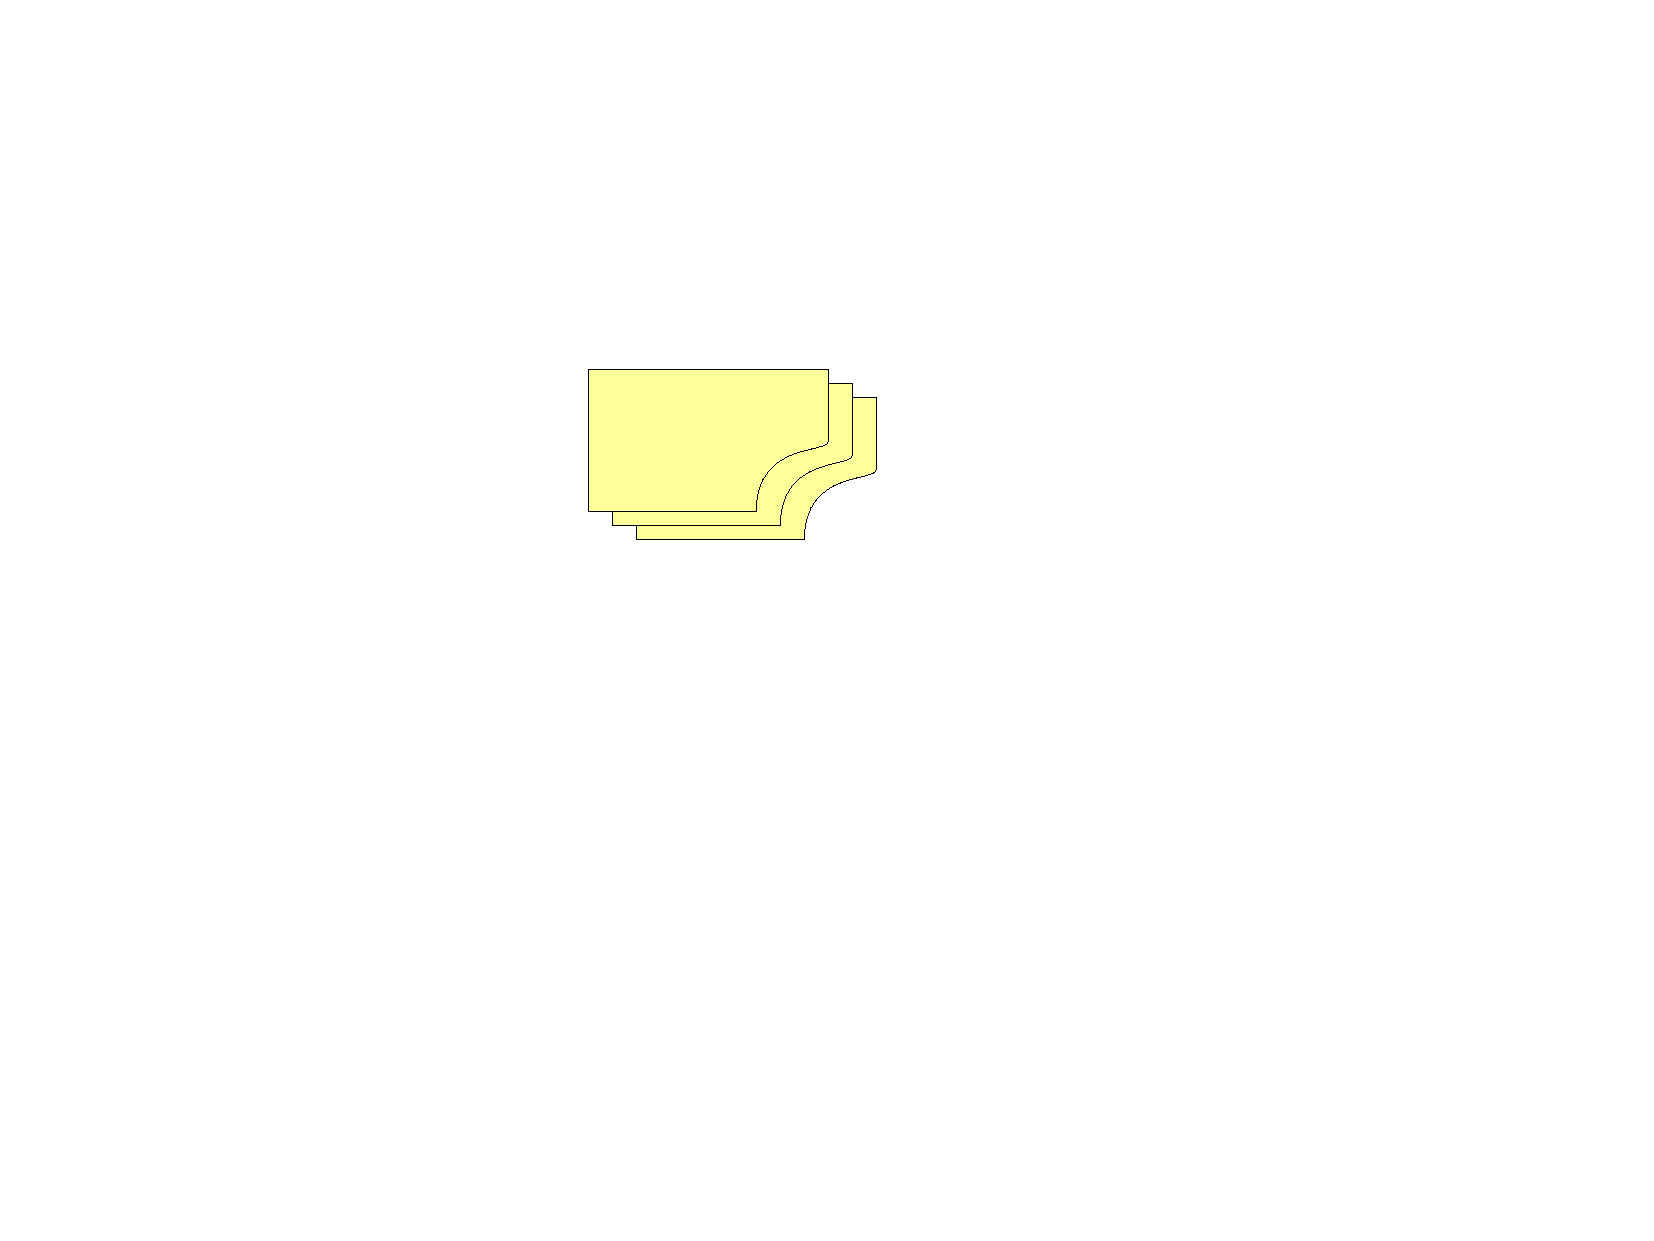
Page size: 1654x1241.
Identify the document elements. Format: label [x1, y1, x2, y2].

text_box [588, 369, 877, 540]
